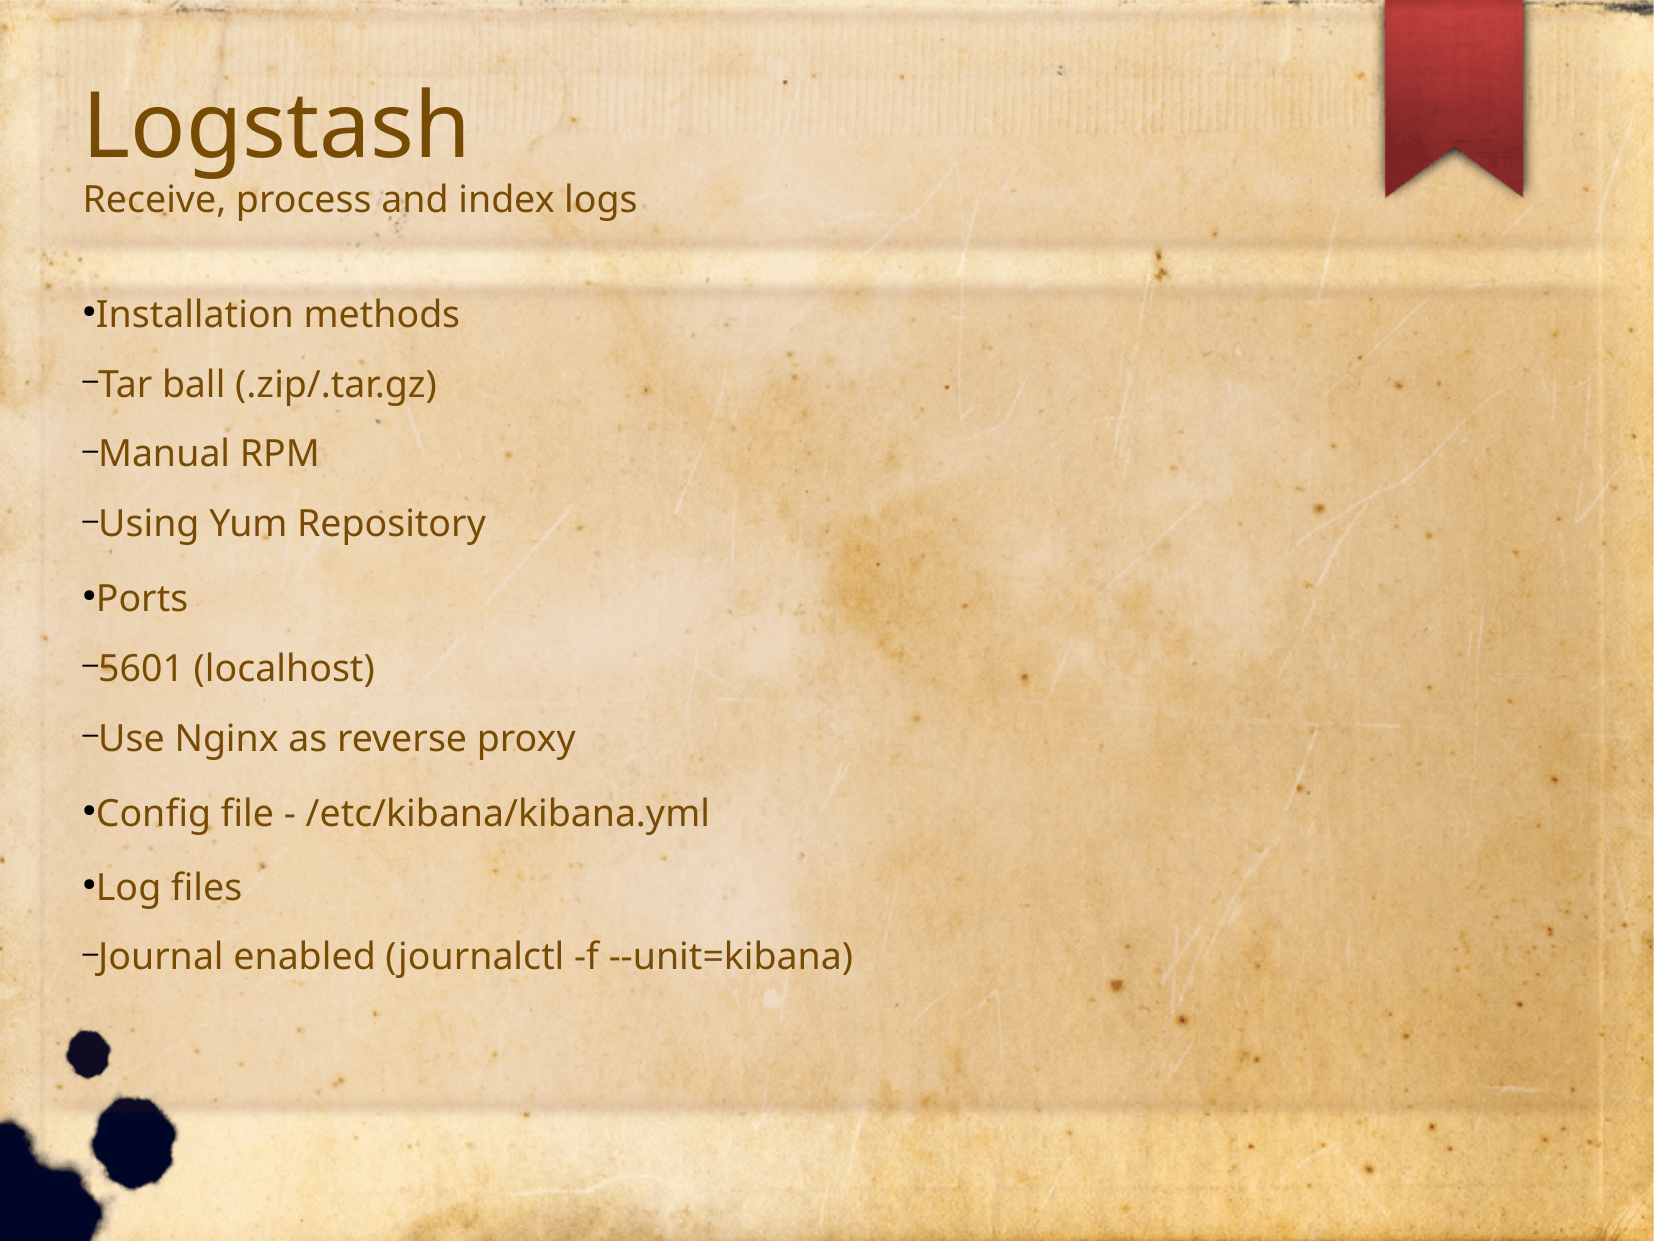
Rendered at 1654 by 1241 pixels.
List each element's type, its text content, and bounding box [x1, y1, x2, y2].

title Logstash Receive, process and index logs [82, 49, 1347, 237]
list Installation methods Tar ball (.zip/.tar.gz) Manual RPM Using Yum Repository Ports 5601 (localhost) Use Nginx as reverse proxy Config file - /etc/kibana/kibana.yml Log files Journal enabled (journalctl -f --unit=kibana) [82, 290, 1538, 1063]
